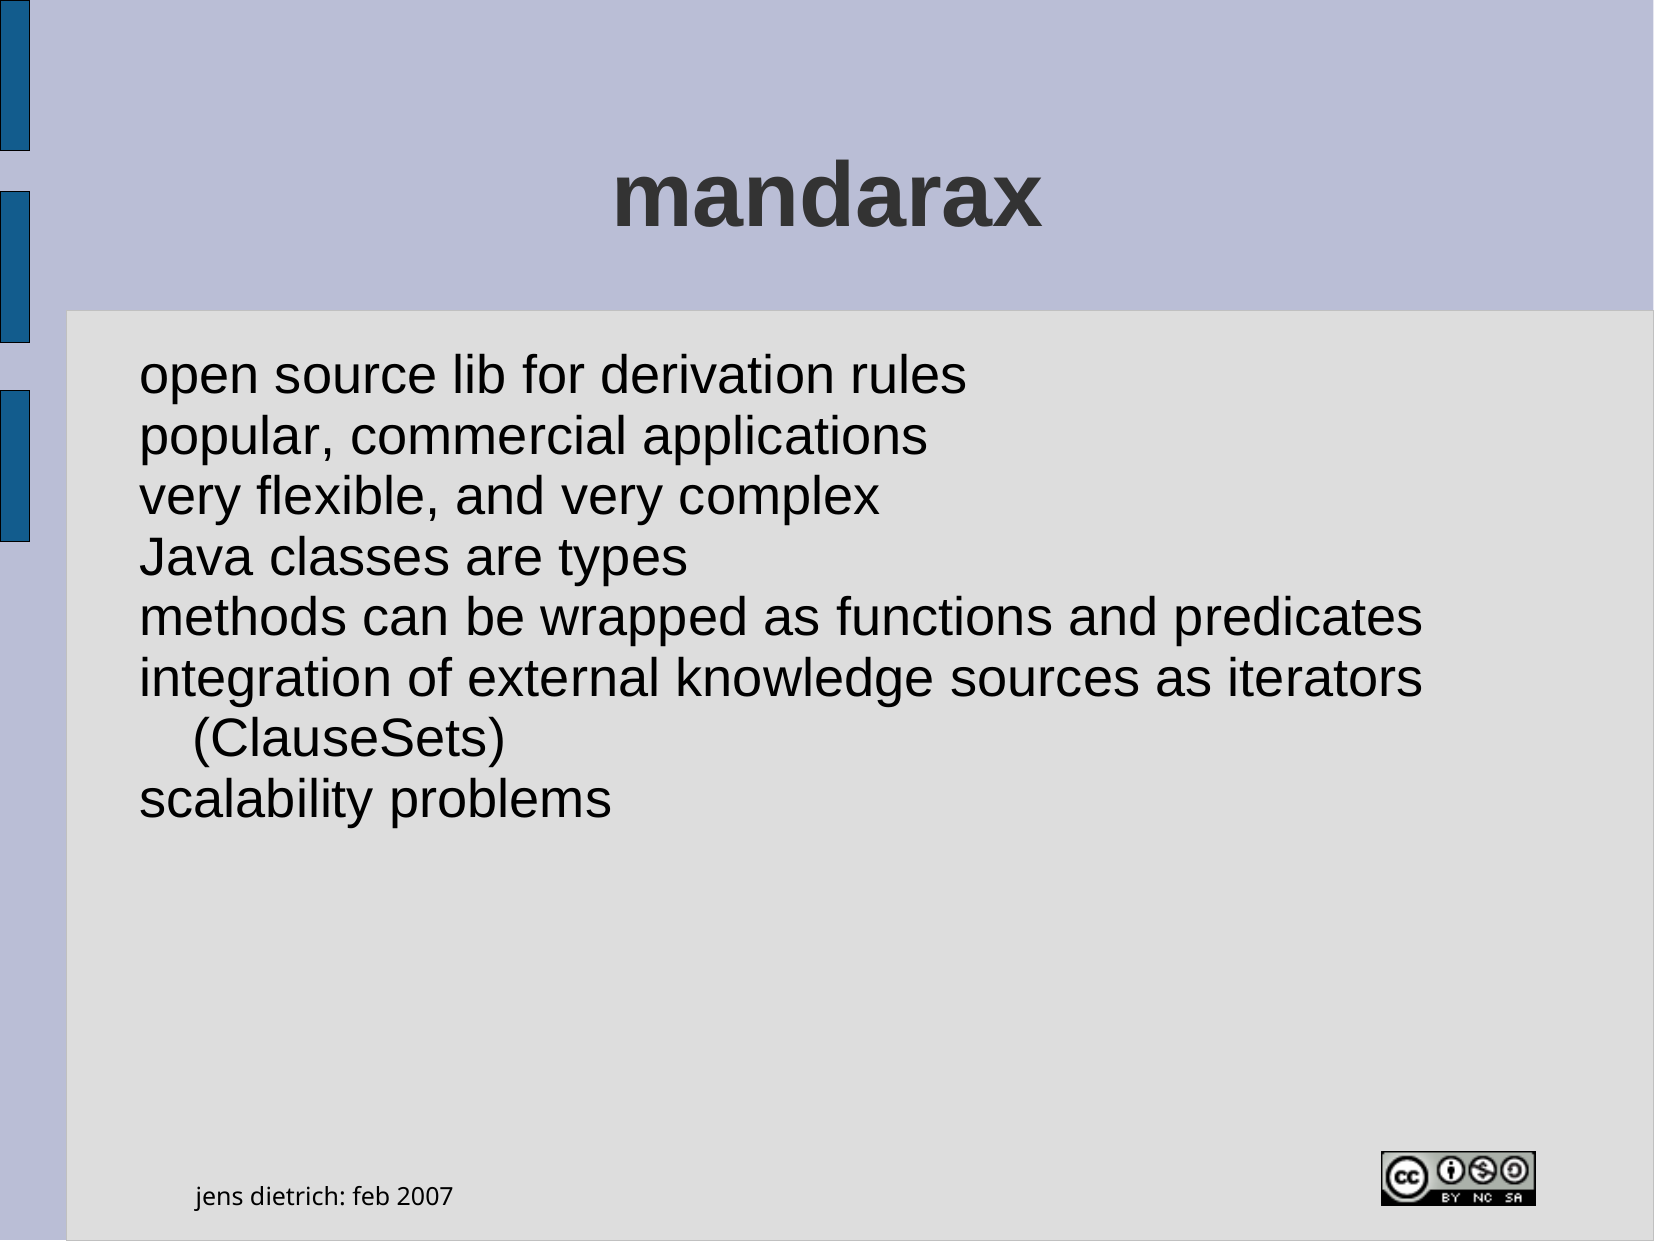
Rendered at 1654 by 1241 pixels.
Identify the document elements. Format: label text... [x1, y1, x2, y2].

list open source lib for derivation rules popular, commercial applications very flexible, and very complex Java classes are types methods can be wrapped as functions and predicates integration of external knowledge sources as iterators (ClauseSets) scalability problems [121, 344, 1534, 1127]
title mandarax [121, 91, 1534, 299]
picture [1381, 1151, 1536, 1206]
